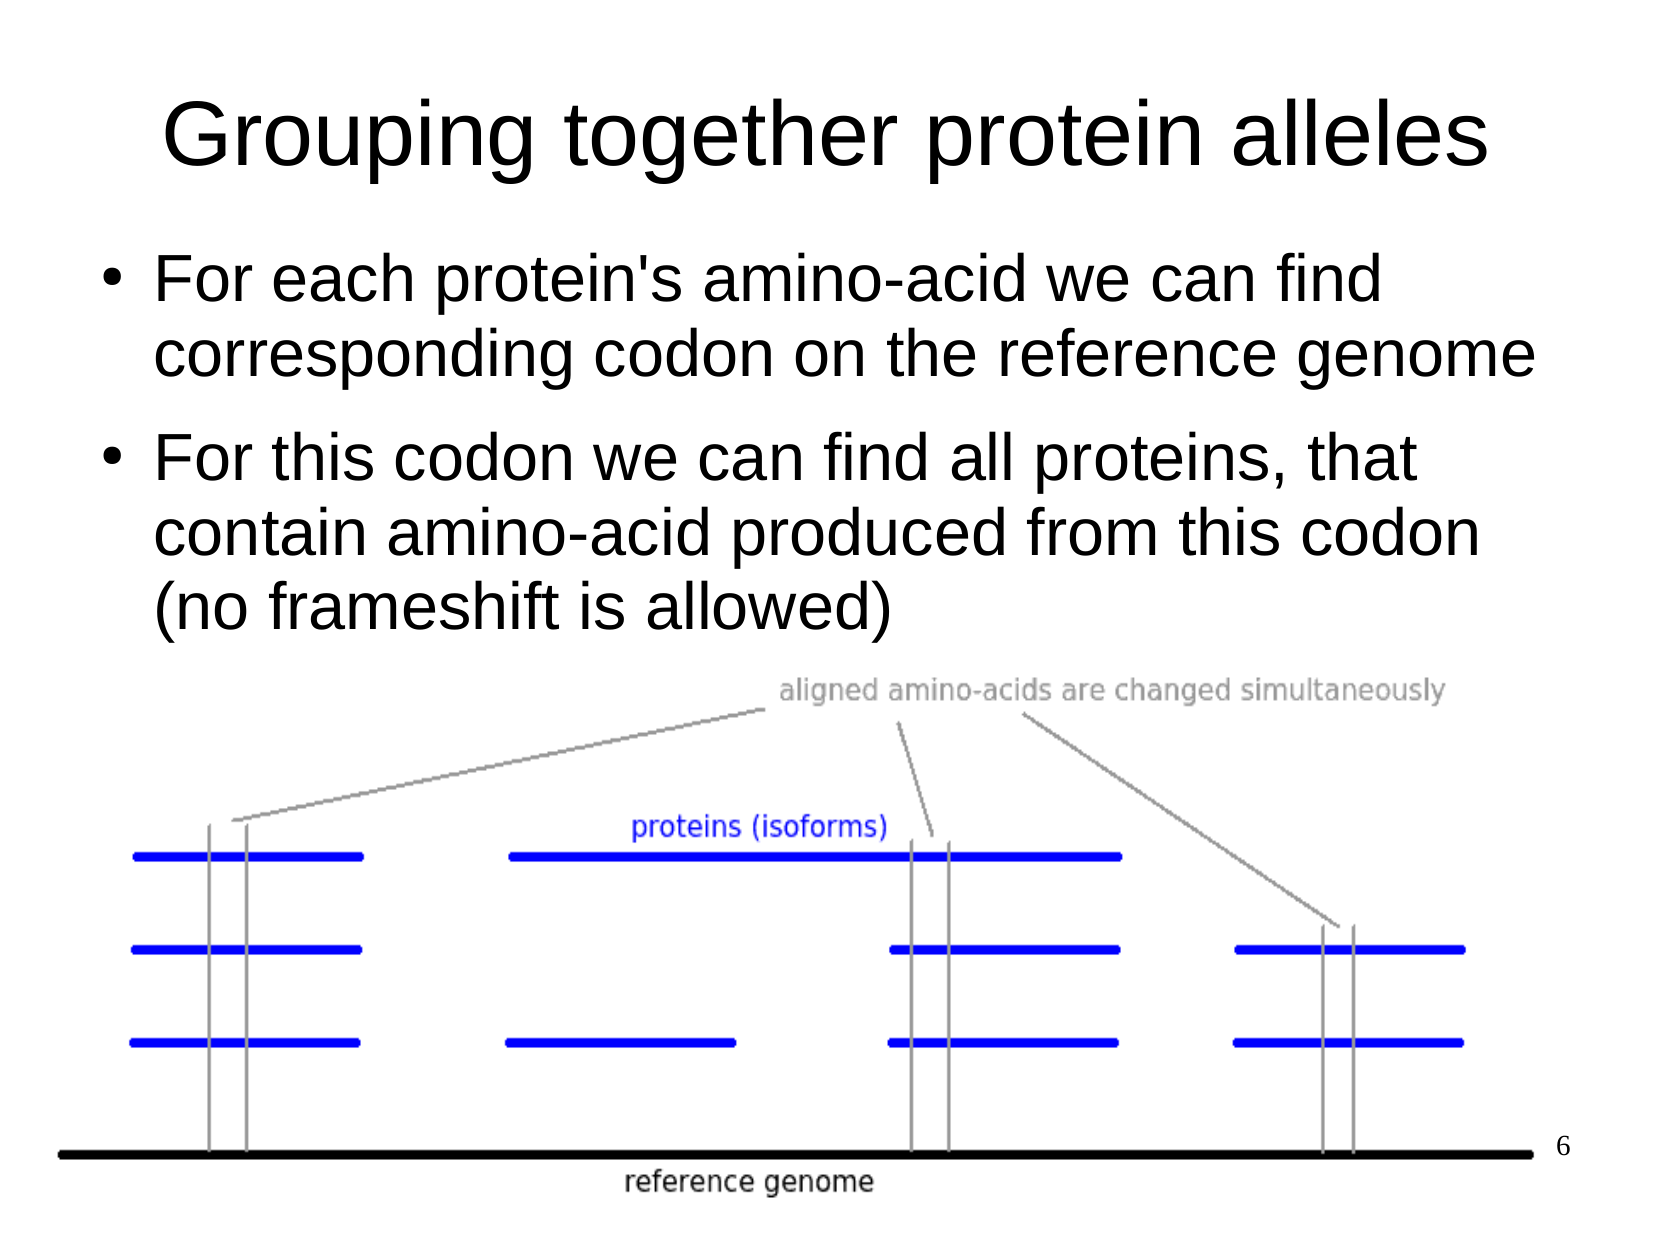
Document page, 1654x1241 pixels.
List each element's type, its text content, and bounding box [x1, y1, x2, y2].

list For each protein's amino-acid we can find corresponding codon on the reference genome For this codon we can find all proteins, that contain amino-acid produced from this codon (no frameshift is allowed) [82, 240, 1571, 706]
title Grouping together protein alleles [82, 30, 1571, 238]
picture [48, 659, 1546, 1216]
